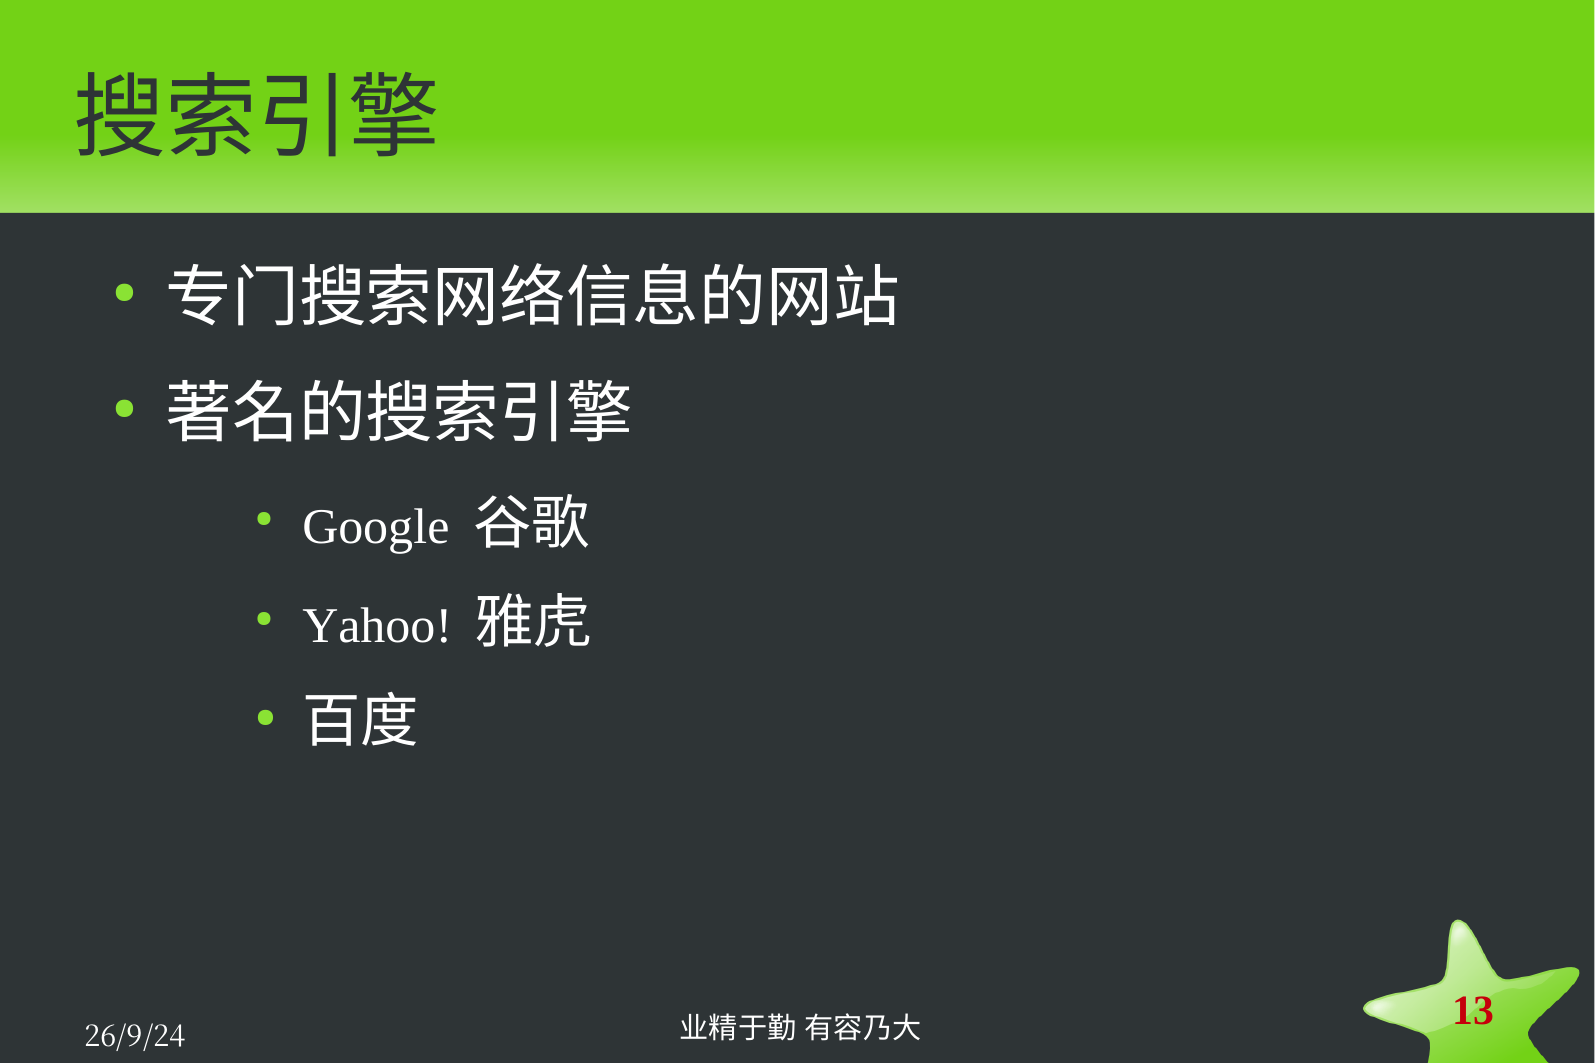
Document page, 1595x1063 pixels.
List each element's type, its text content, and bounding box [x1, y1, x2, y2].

picture [0, 0, 1595, 1063]
title 搜索引擎 [74, 25, 1510, 203]
list 专门搜索网络信息的网站 著名的搜索引擎 Google 谷歌 Yahoo! 雅虎 百度 [79, 248, 1515, 951]
